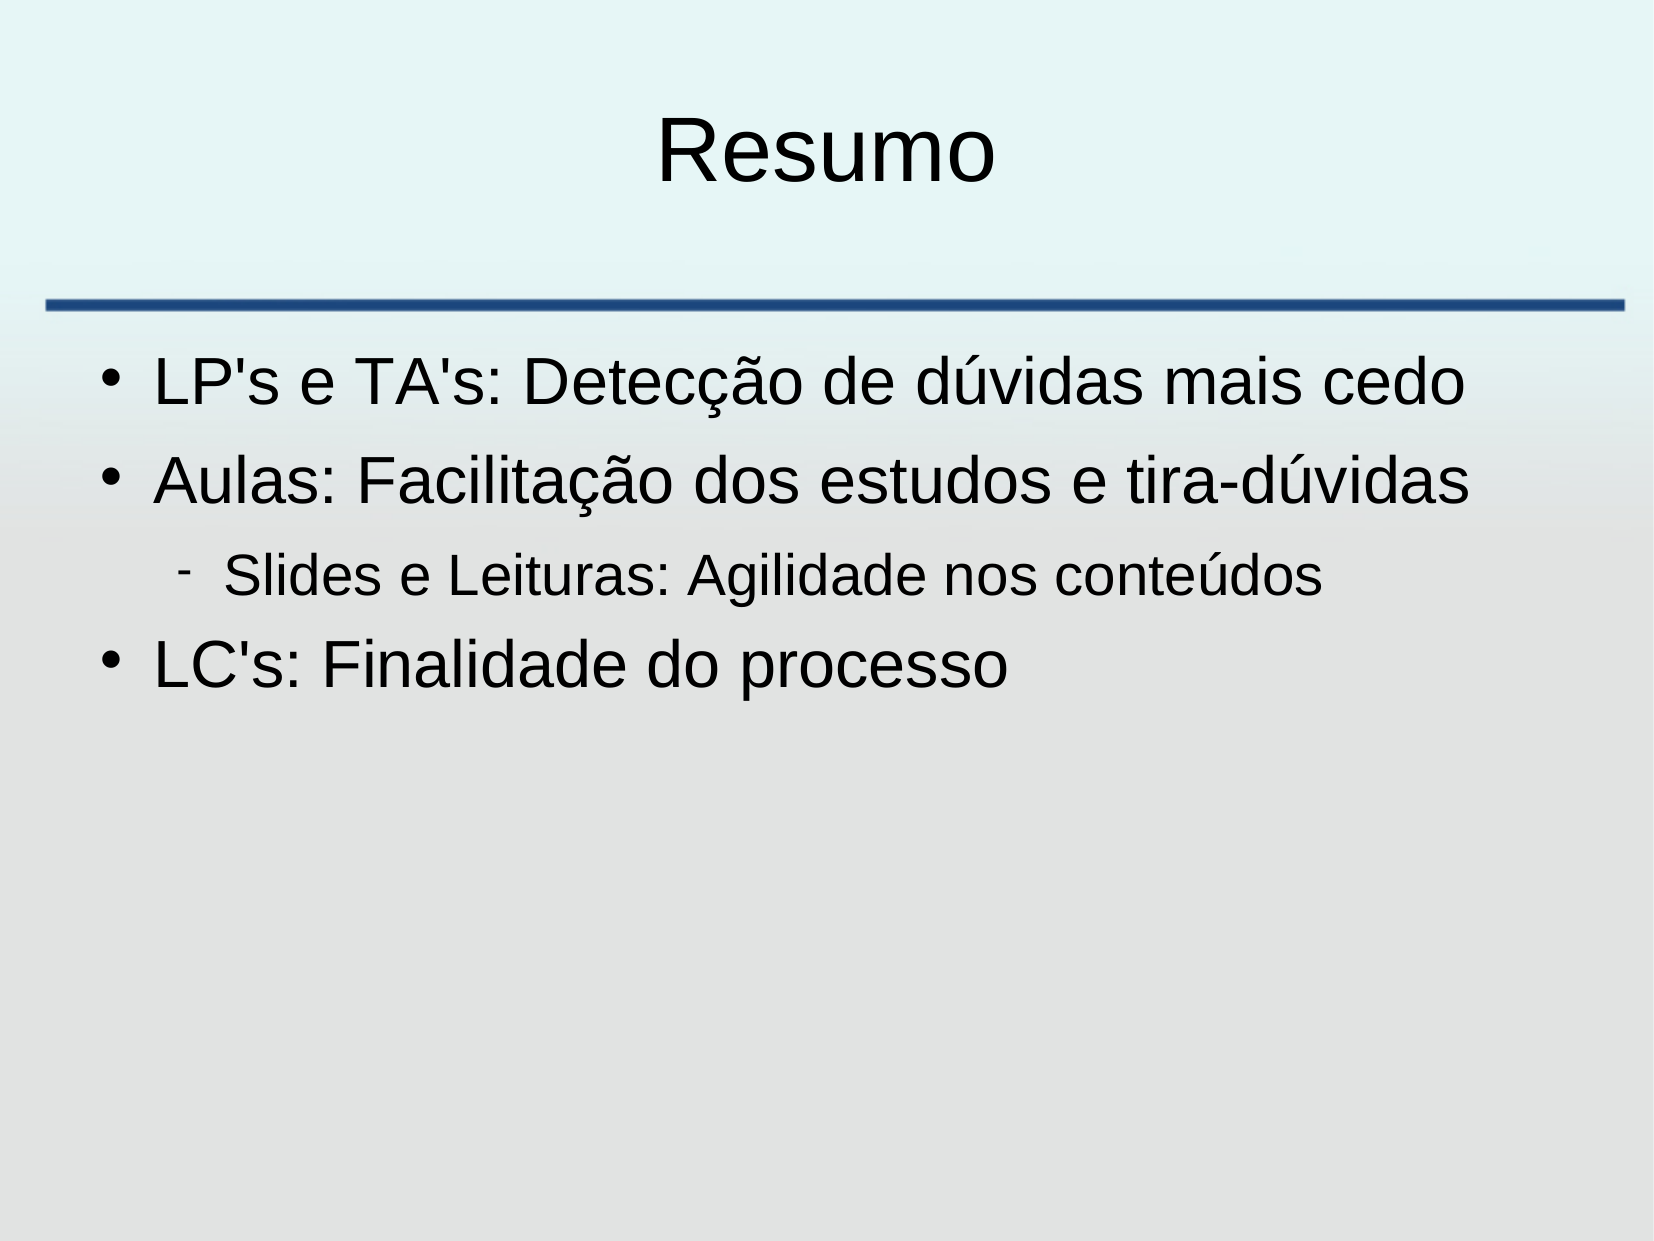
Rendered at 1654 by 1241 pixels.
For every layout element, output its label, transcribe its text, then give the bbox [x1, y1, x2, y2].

picture [0, 0, 1654, 1241]
title Resumo [29, 56, 1625, 249]
list LP's e TA's: Detecção de dúvidas mais cedo Aulas: Facilitação dos estudos e tira-dúvidas Slides e Leituras: Agilidade nos conteúdos LC's: Finalidade do processo [82, 349, 1618, 1153]
